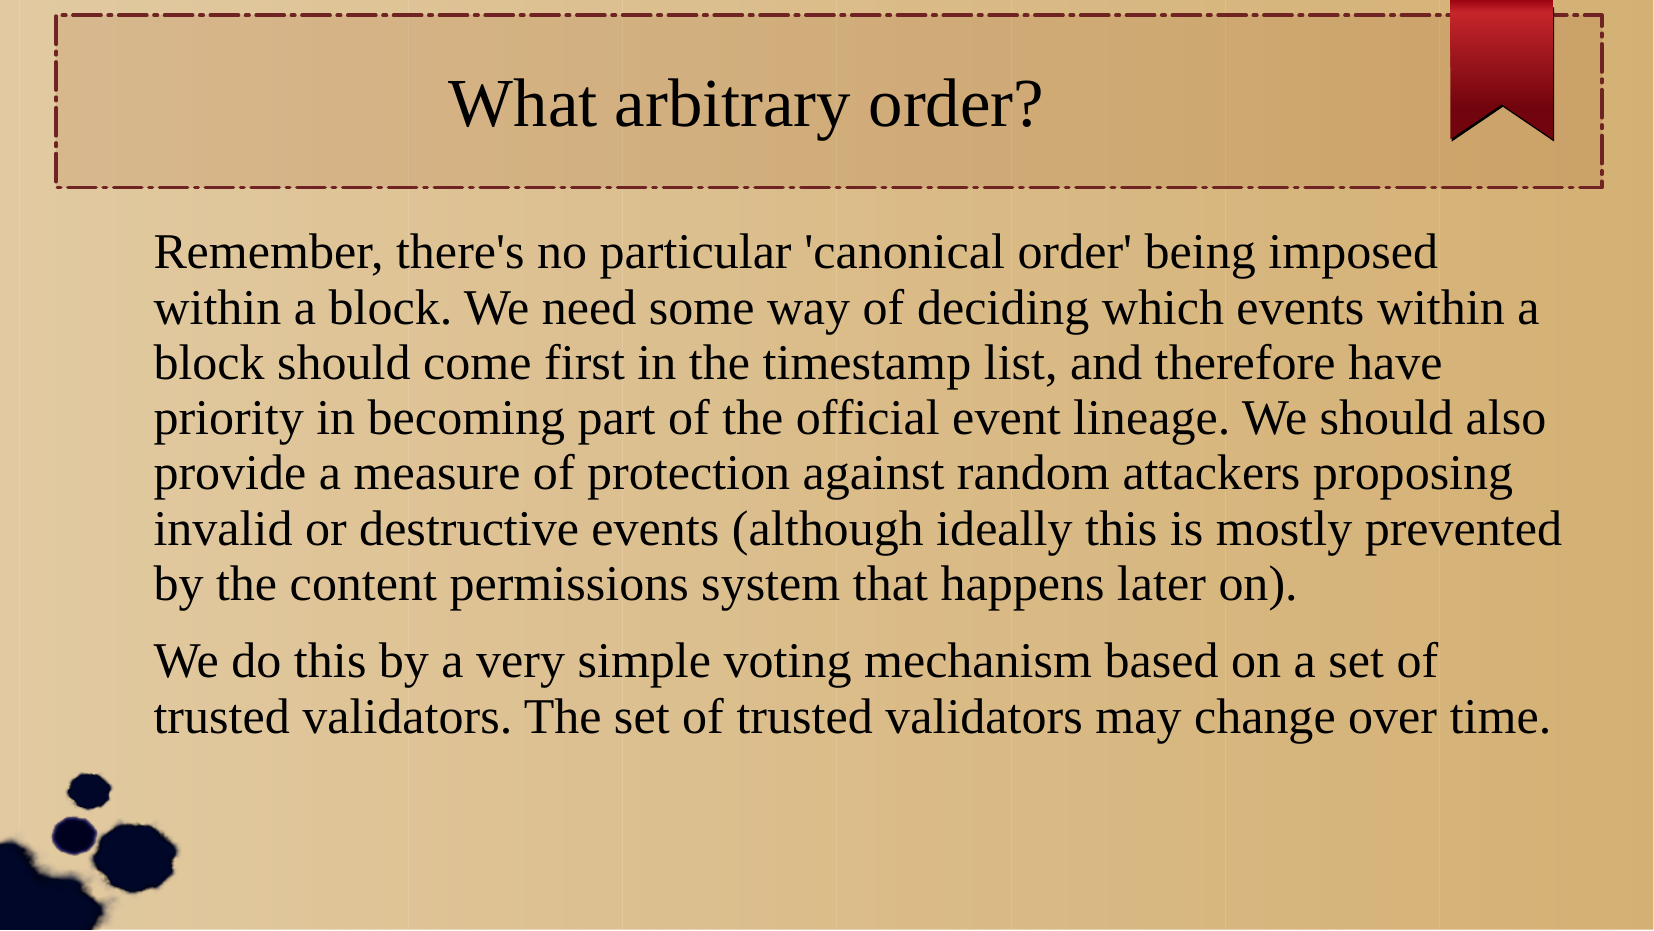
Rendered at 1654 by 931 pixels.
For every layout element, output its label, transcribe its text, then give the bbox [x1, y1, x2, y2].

list Remember, there's no particular 'canonical order' being imposed within a block. We need some way of deciding which events within a block should come first in the timestamp list, and therefore have priority in becoming part of the official event lineage. We should also provide a measure of protection against random attackers proposing invalid or destructive events (although ideally this is mostly prevented by the content permissions system that happens later on). We do this by a very simple voting mechanism based on a set of trusted validators. The set of trusted validators may change over time. [82, 224, 1571, 764]
title What arbitrary order? [82, 35, 1412, 172]
